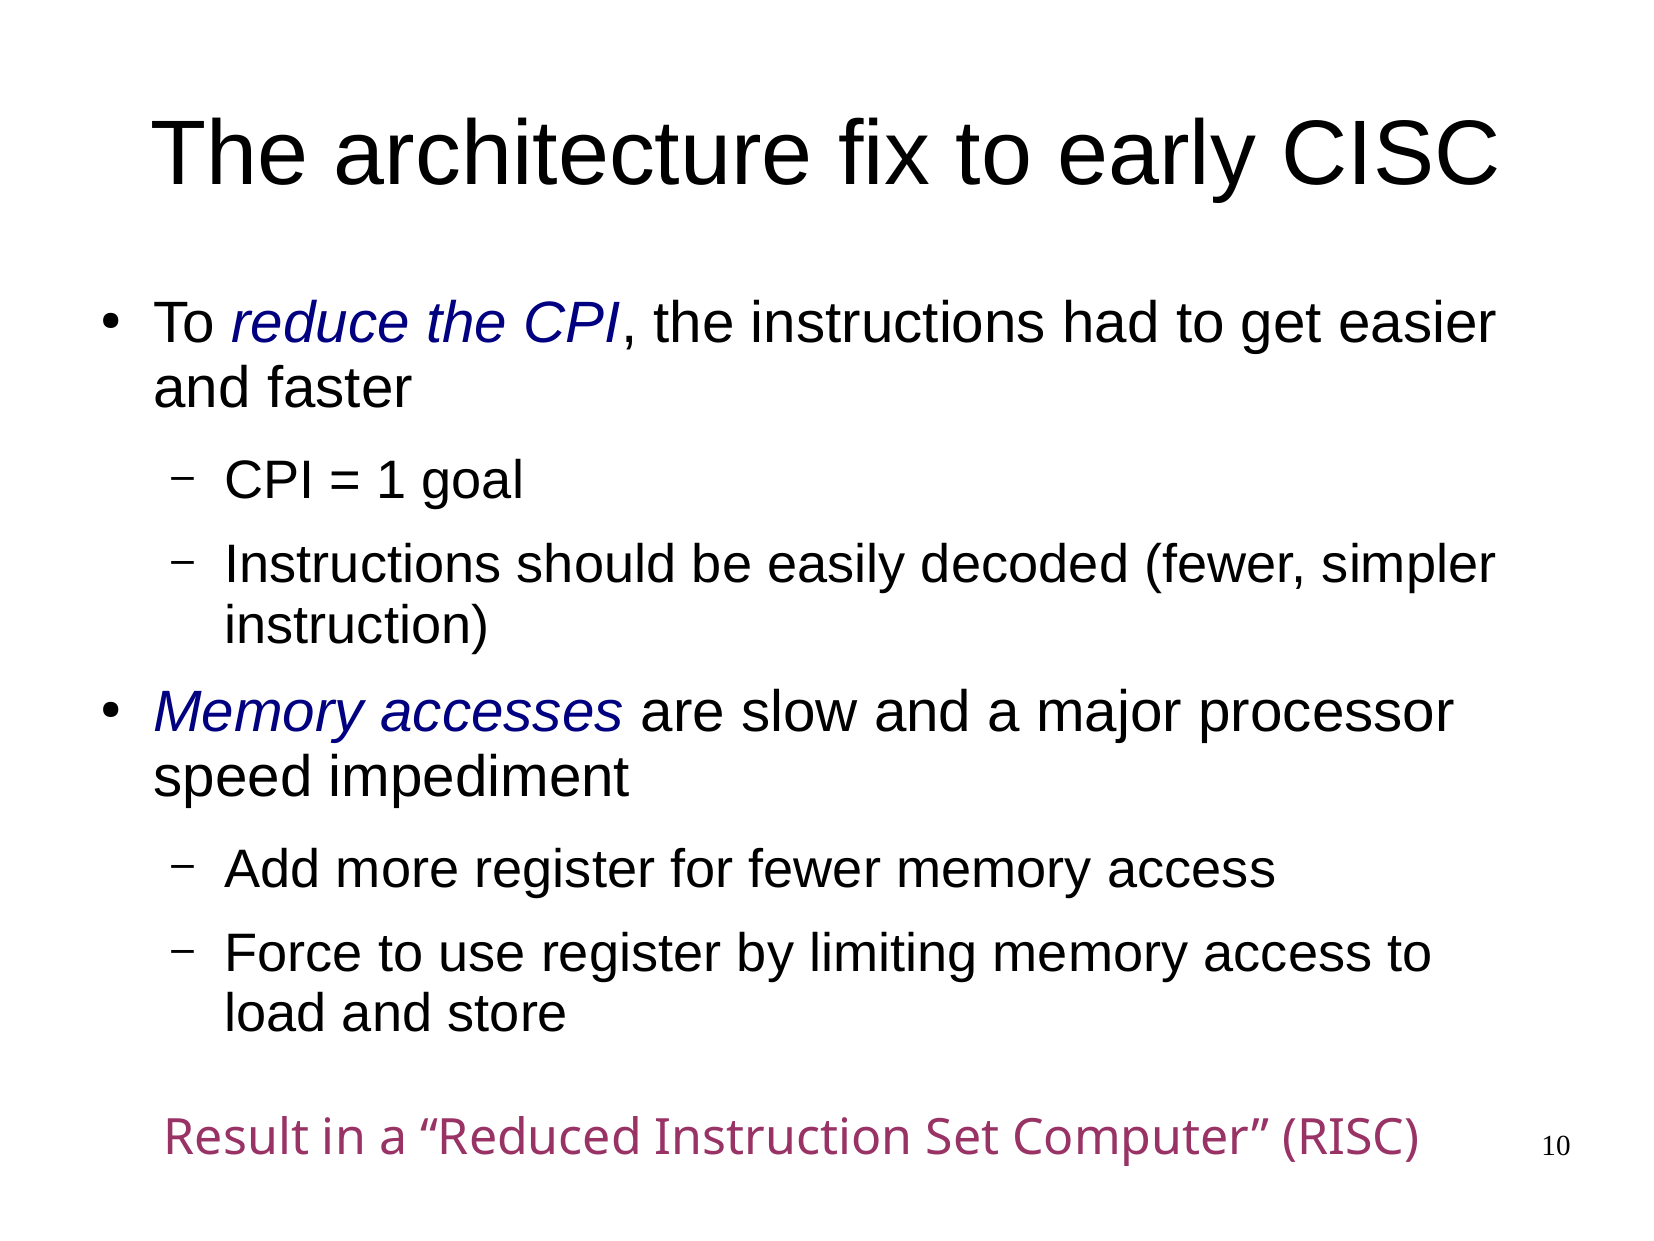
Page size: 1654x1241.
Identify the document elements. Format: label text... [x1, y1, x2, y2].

list To reduce the CPI, the instructions had to get easier and faster CPI = 1 goal Instructions should be easily decoded (fewer, simpler instruction) Memory accesses are slow and a major processor speed impediment Add more register for fewer memory access Force to use register by limiting memory access to load and store [82, 290, 1538, 1139]
text_box Result in a “Reduced Instruction Set Computer” (RISC) [149, 1093, 1469, 1179]
title The architecture fix to early CISC [82, 49, 1571, 257]
